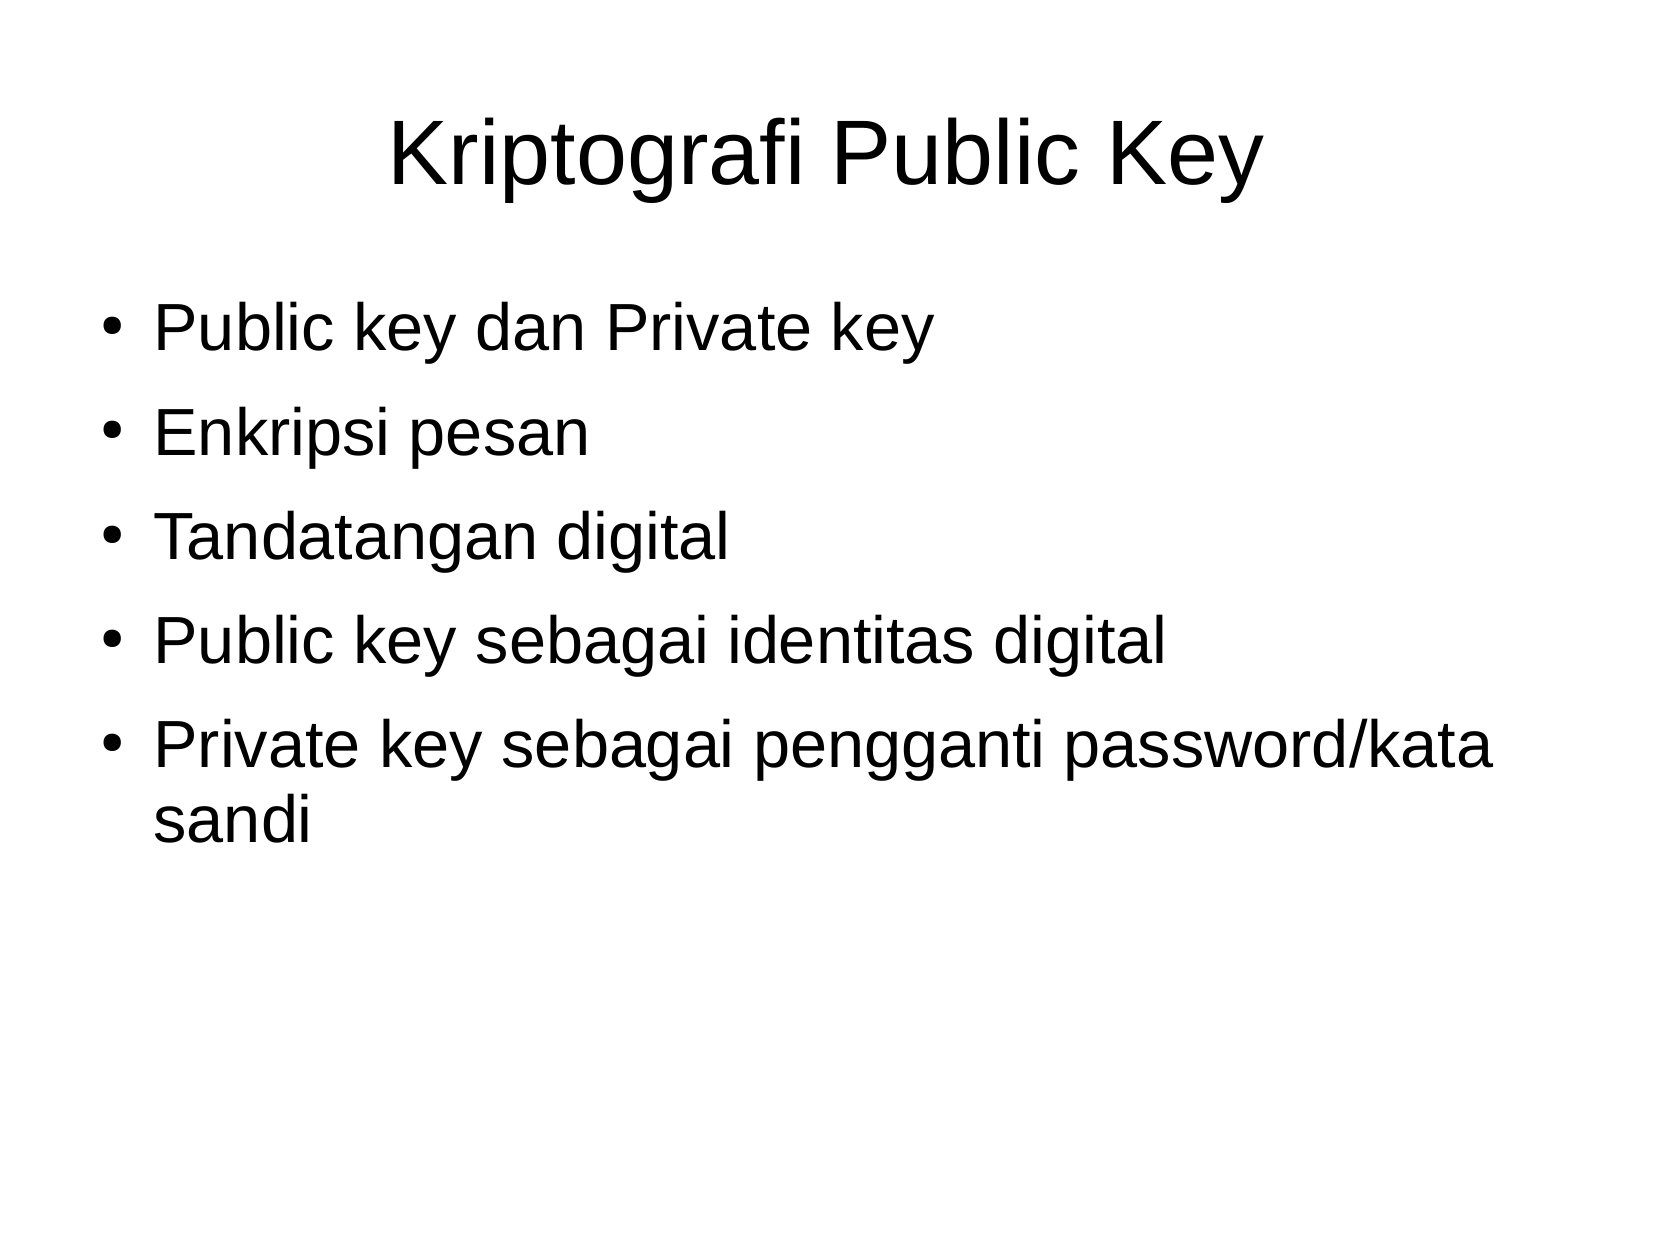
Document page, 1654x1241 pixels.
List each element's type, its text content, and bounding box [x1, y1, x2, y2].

title Kriptografi Public Key [82, 49, 1571, 257]
list Public key dan Private key Enkripsi pesan Tandatangan digital Public key sebagai identitas digital Private key sebagai pengganti password/kata sandi [82, 290, 1571, 1010]
